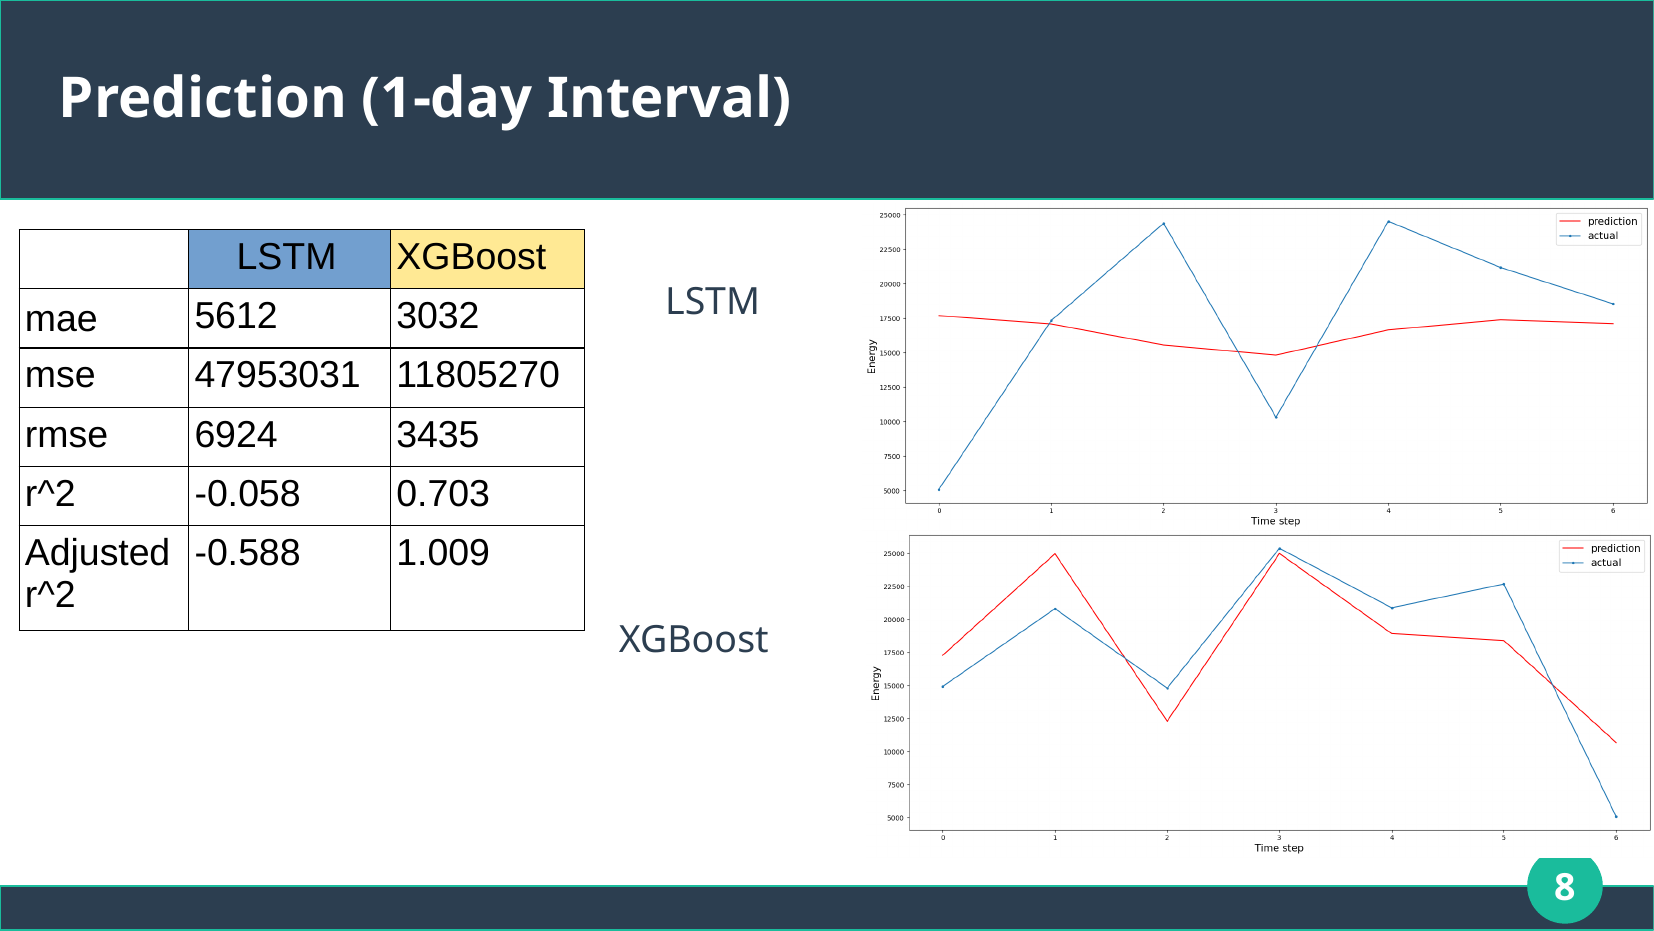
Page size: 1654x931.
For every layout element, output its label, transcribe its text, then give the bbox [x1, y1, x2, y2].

table_cell 5612 [189, 289, 390, 347]
table_cell 3435 [391, 408, 584, 466]
table_header LSTM [189, 230, 390, 288]
title Prediction (1-day Interval) [59, 37, 1595, 155]
table_cell r^2 [20, 467, 188, 525]
text_box XGBoost [600, 579, 788, 696]
table_cell 1.009 [391, 526, 584, 630]
table_cell 11805270 [391, 349, 584, 407]
table_cell -0.058 [189, 467, 390, 525]
table_cell 3032 [391, 289, 584, 347]
table_cell -0.588 [189, 526, 390, 630]
table_cell rmse [20, 408, 188, 466]
table_cell 0.703 [391, 467, 584, 525]
table_cell 6924 [189, 408, 390, 466]
table_header [20, 230, 188, 288]
picture [862, 203, 1654, 858]
text_box LSTM [637, 262, 788, 338]
table_cell Adjusted r^2 [20, 526, 188, 630]
table_cell mae [20, 289, 188, 347]
table_cell 47953031 [189, 349, 390, 407]
table_cell mse [20, 349, 188, 407]
table_header XGBoost [391, 230, 584, 288]
